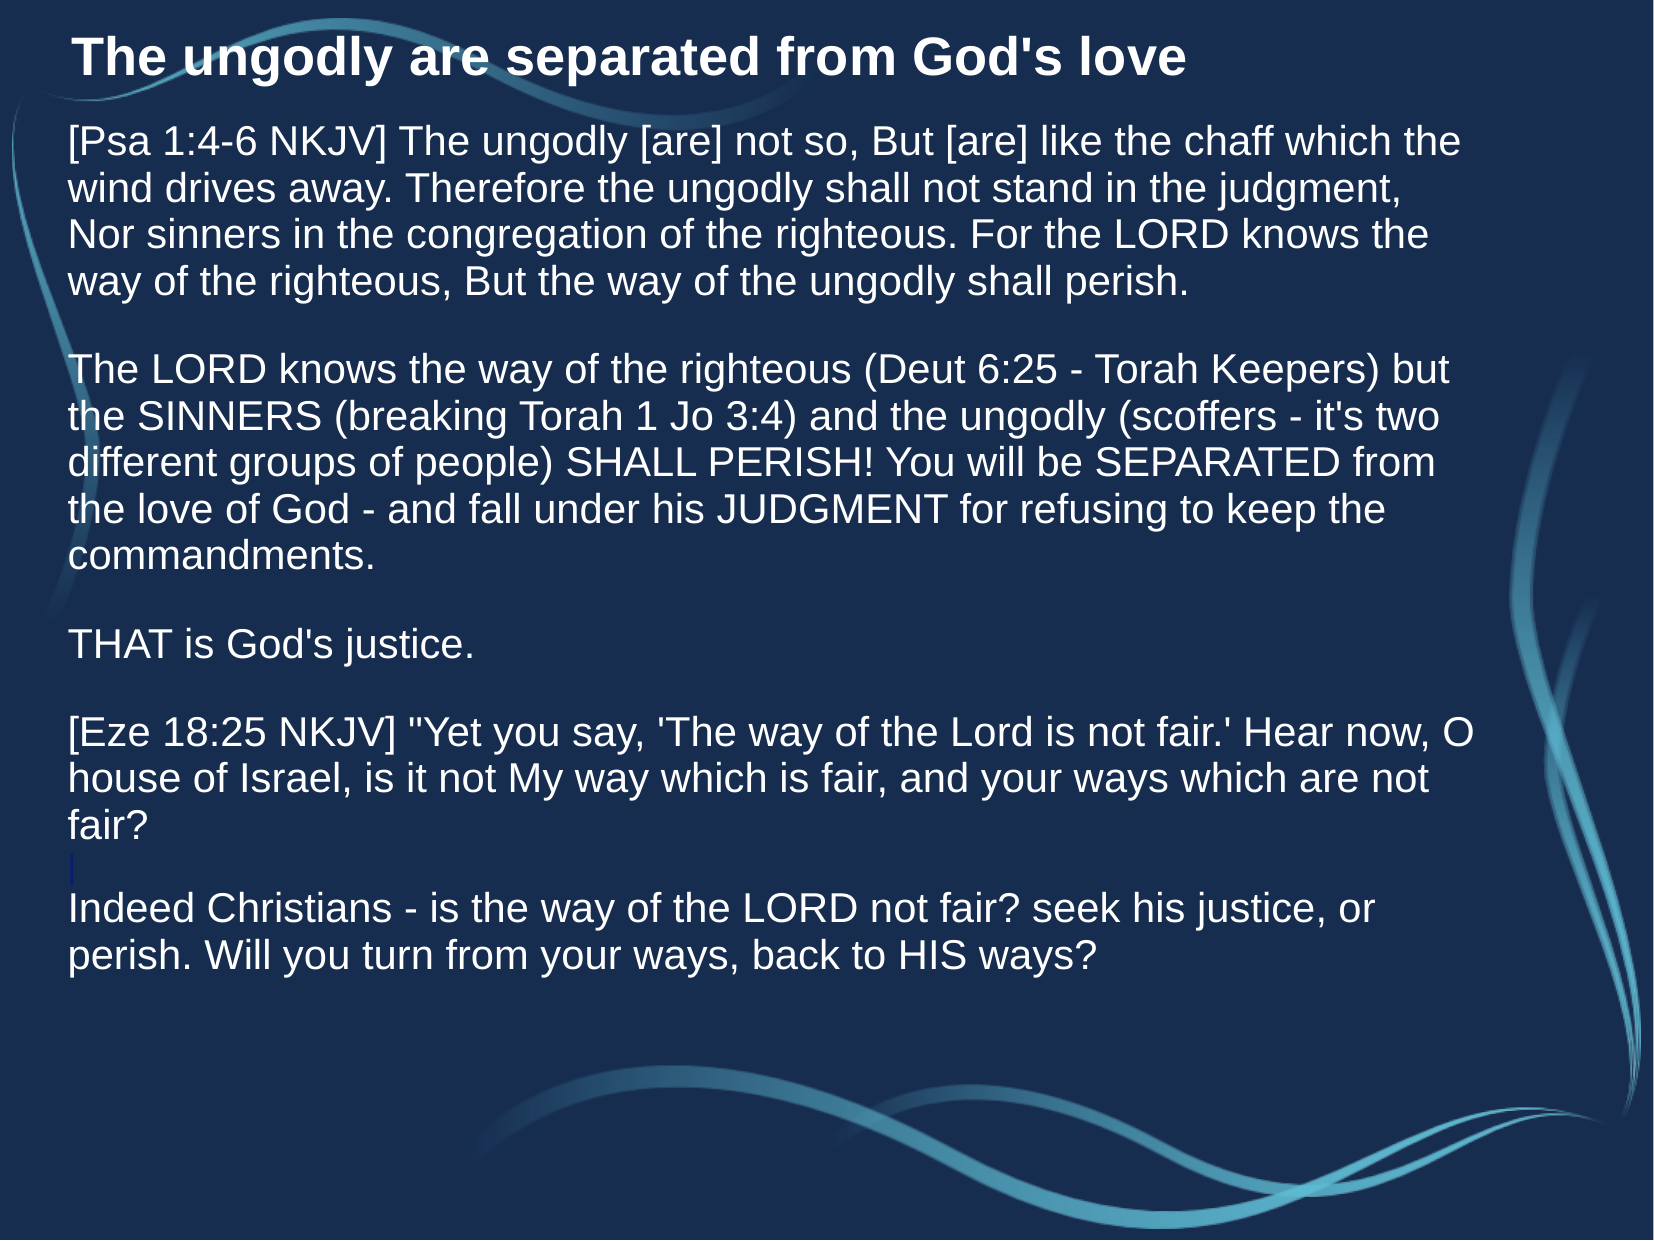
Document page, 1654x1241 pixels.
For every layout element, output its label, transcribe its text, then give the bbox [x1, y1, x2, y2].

title The ungodly are separated from God's love [56, 18, 1545, 103]
picture [12, 18, 822, 625]
picture [1488, 346, 1641, 1229]
list [Psa 1:4-6 NKJV] The ungodly [are] not so, But [are] like the chaff which the wind drives away. Therefore the ungodly shall not stand in the judgment, Nor sinners in the congregation of the righteous. For the LORD knows the way of the righteous, But the way of the ungodly shall perish. The LORD knows the way of the righteous (Deut 6:25 - Torah Keepers) but the SINNERS (breaking Torah 1 Jo 3:4) and the ungodly (scoffers - it's two different groups of people) SHALL PERISH! You will be SEPARATED from the love of God - and fall under his JUDGMENT for refusing to keep the commandments. THAT is God's justice. [Eze 18:25 NKJV] "Yet you say, 'The way of the Lord is not fair.' Hear now, O house of Israel, is it not My way which is fair, and your ways which are not fair? | Indeed Christians - is the way of the LORD not fair? seek his justice, or perish. Will you turn from your ways, back to HIS ways? [48, 110, 1492, 1229]
